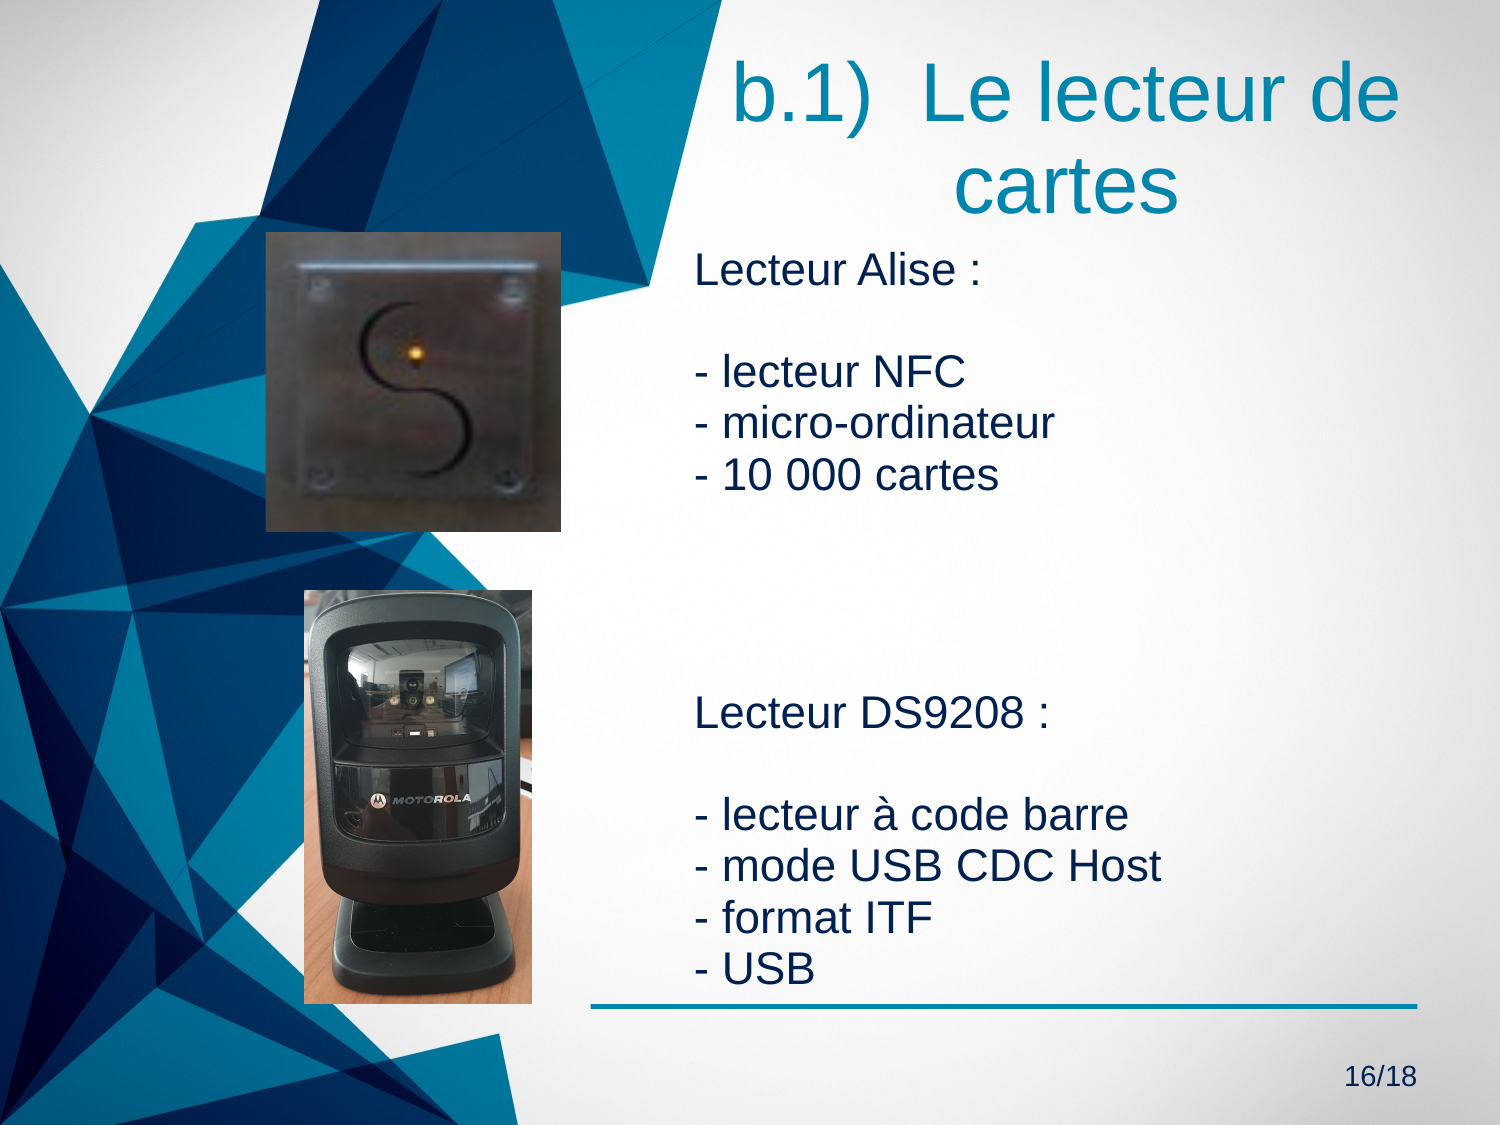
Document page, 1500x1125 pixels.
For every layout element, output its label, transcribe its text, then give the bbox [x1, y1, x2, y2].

picture [0, 0, 1500, 1125]
title b.1) Le lecteur de cartes [708, 44, 1425, 233]
text_box Lecteur DS9208 : - lecteur à code barre - mode USB CDC Host - format ITF - USB [679, 679, 1241, 1002]
text_box Lecteur Alise : - lecteur NFC - micro-ordinateur - 10 000 cartes [679, 236, 1177, 508]
